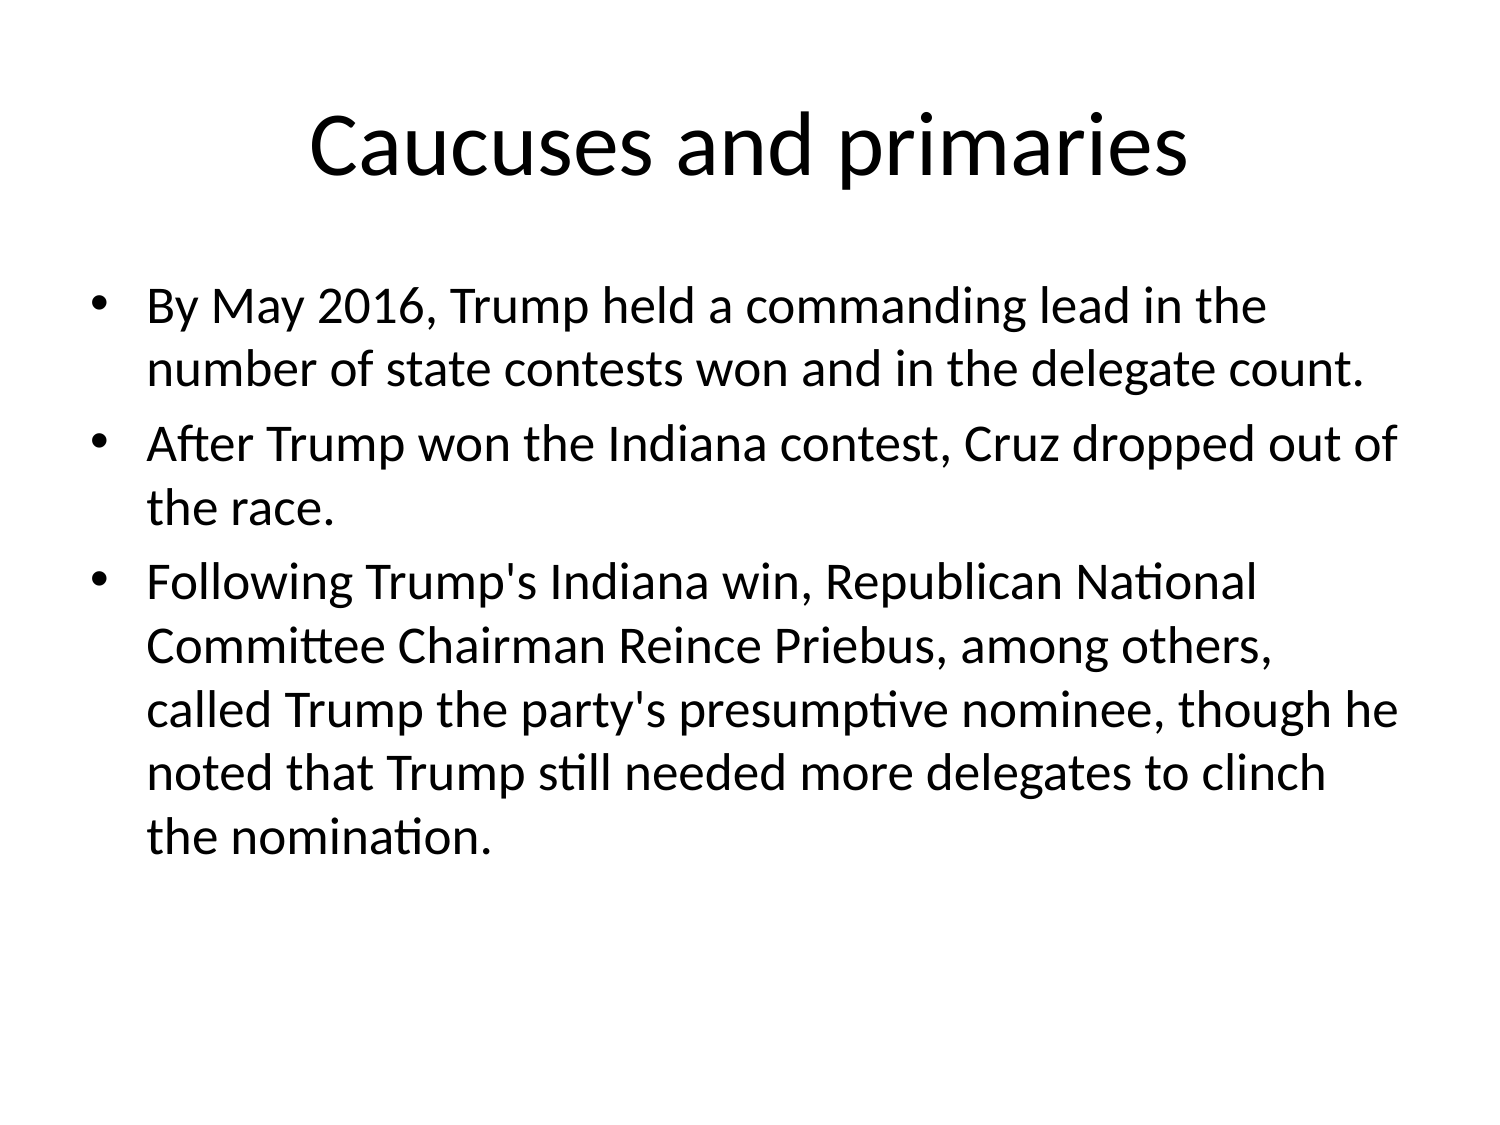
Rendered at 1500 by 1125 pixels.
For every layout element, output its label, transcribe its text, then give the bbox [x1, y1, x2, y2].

title Caucuses and primaries [75, 45, 1425, 233]
list By May 2016, Trump held a commanding lead in the number of state contests won and in the delegate count. After Trump won the Indiana contest, Cruz dropped out of the race. Following Trump's Indiana win, Republican National Committee Chairman Reince Priebus, among others, called Trump the party's presumptive nominee, though he noted that Trump still needed more delegates to clinch the nomination. [75, 262, 1425, 1005]
